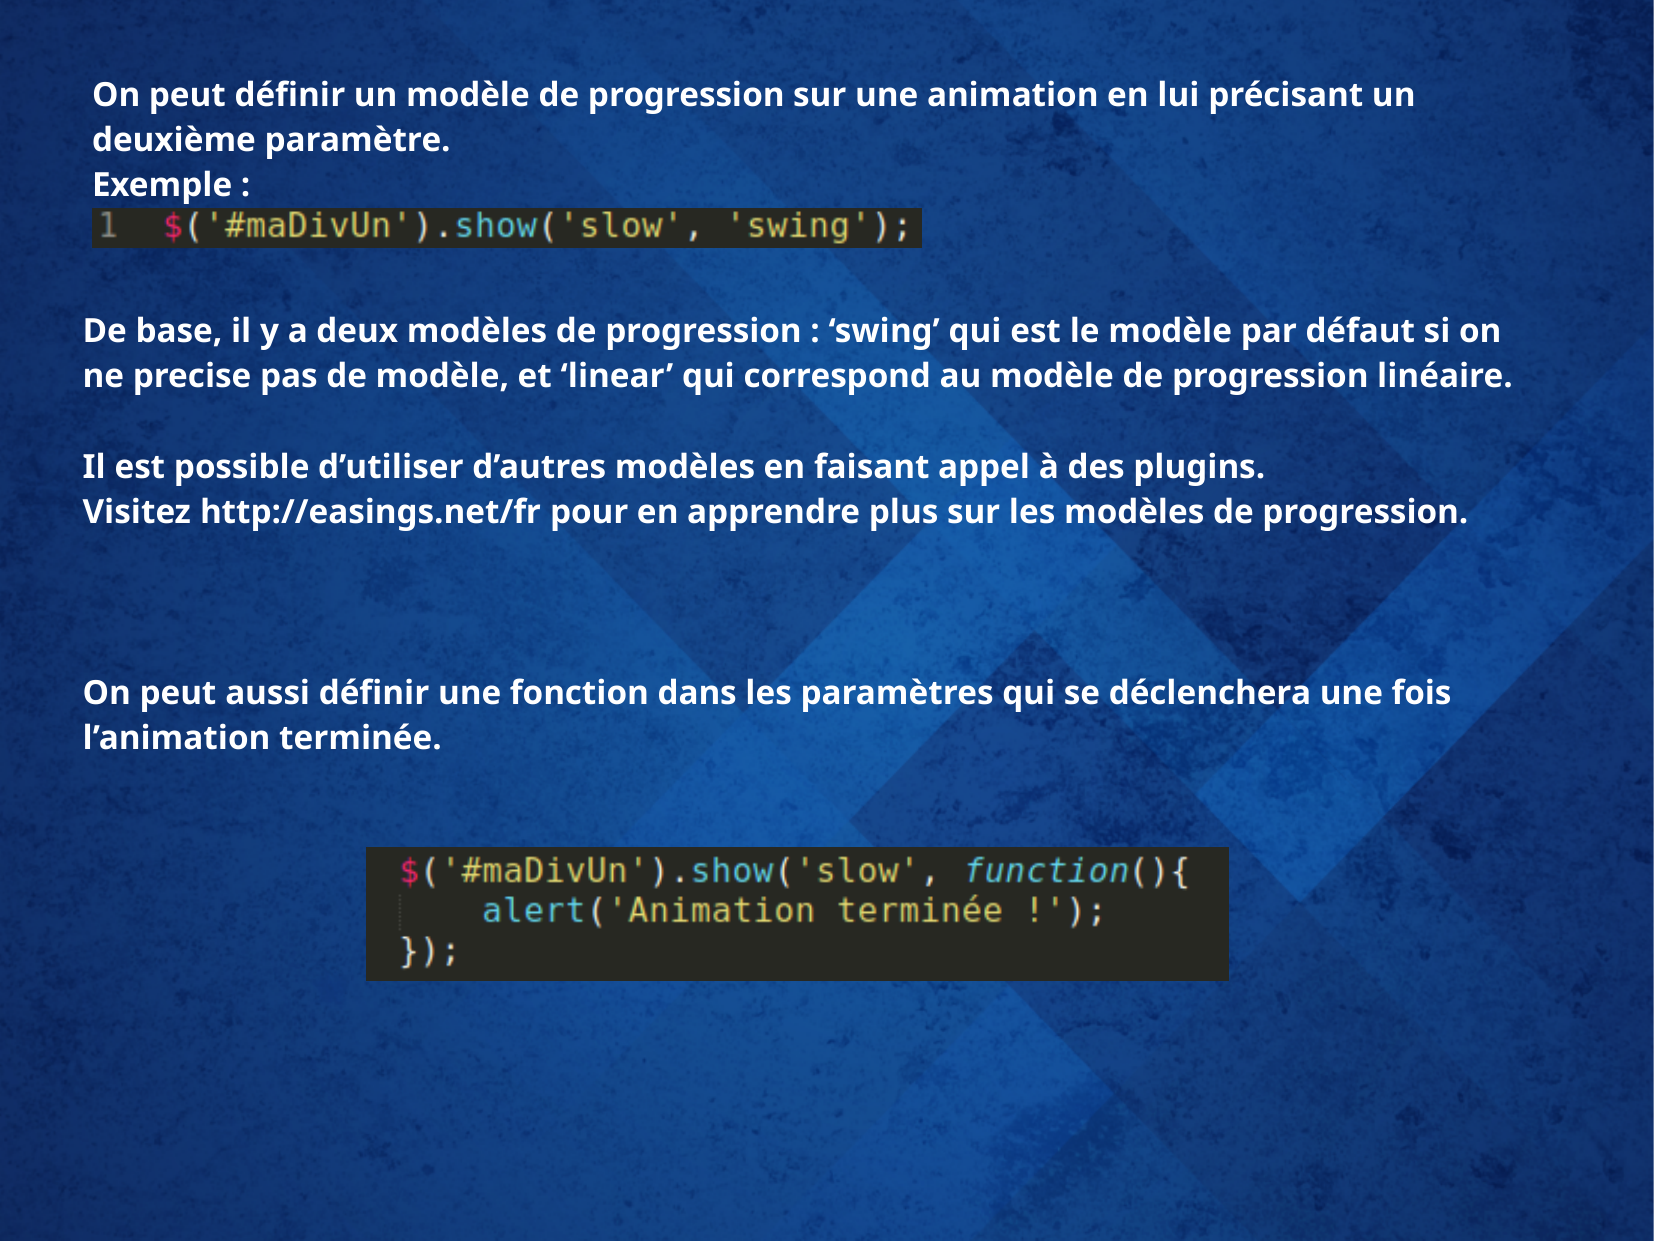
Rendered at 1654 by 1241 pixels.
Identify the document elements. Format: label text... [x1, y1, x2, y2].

text_box De base, il y a deux modèles de progression : ‘swing’ qui est le modèle par défaut si on ne precise pas de modèle, et ‘linear’ qui correspond au modèle de progression linéaire. Il est possible d’utiliser d’autres modèles en faisant appel à des plugins. Visitez http://easings.net/fr pour en apprendre plus sur les modèles de progression. On peut aussi définir une fonction dans les paramètres qui se déclenchera une fois l’animation terminée. [82, 307, 1538, 770]
picture [0, 0, 1654, 1241]
text_box On peut définir un modèle de progression sur une animation en lui précisant un deuxième paramètre. Exemple : [92, 70, 1548, 187]
